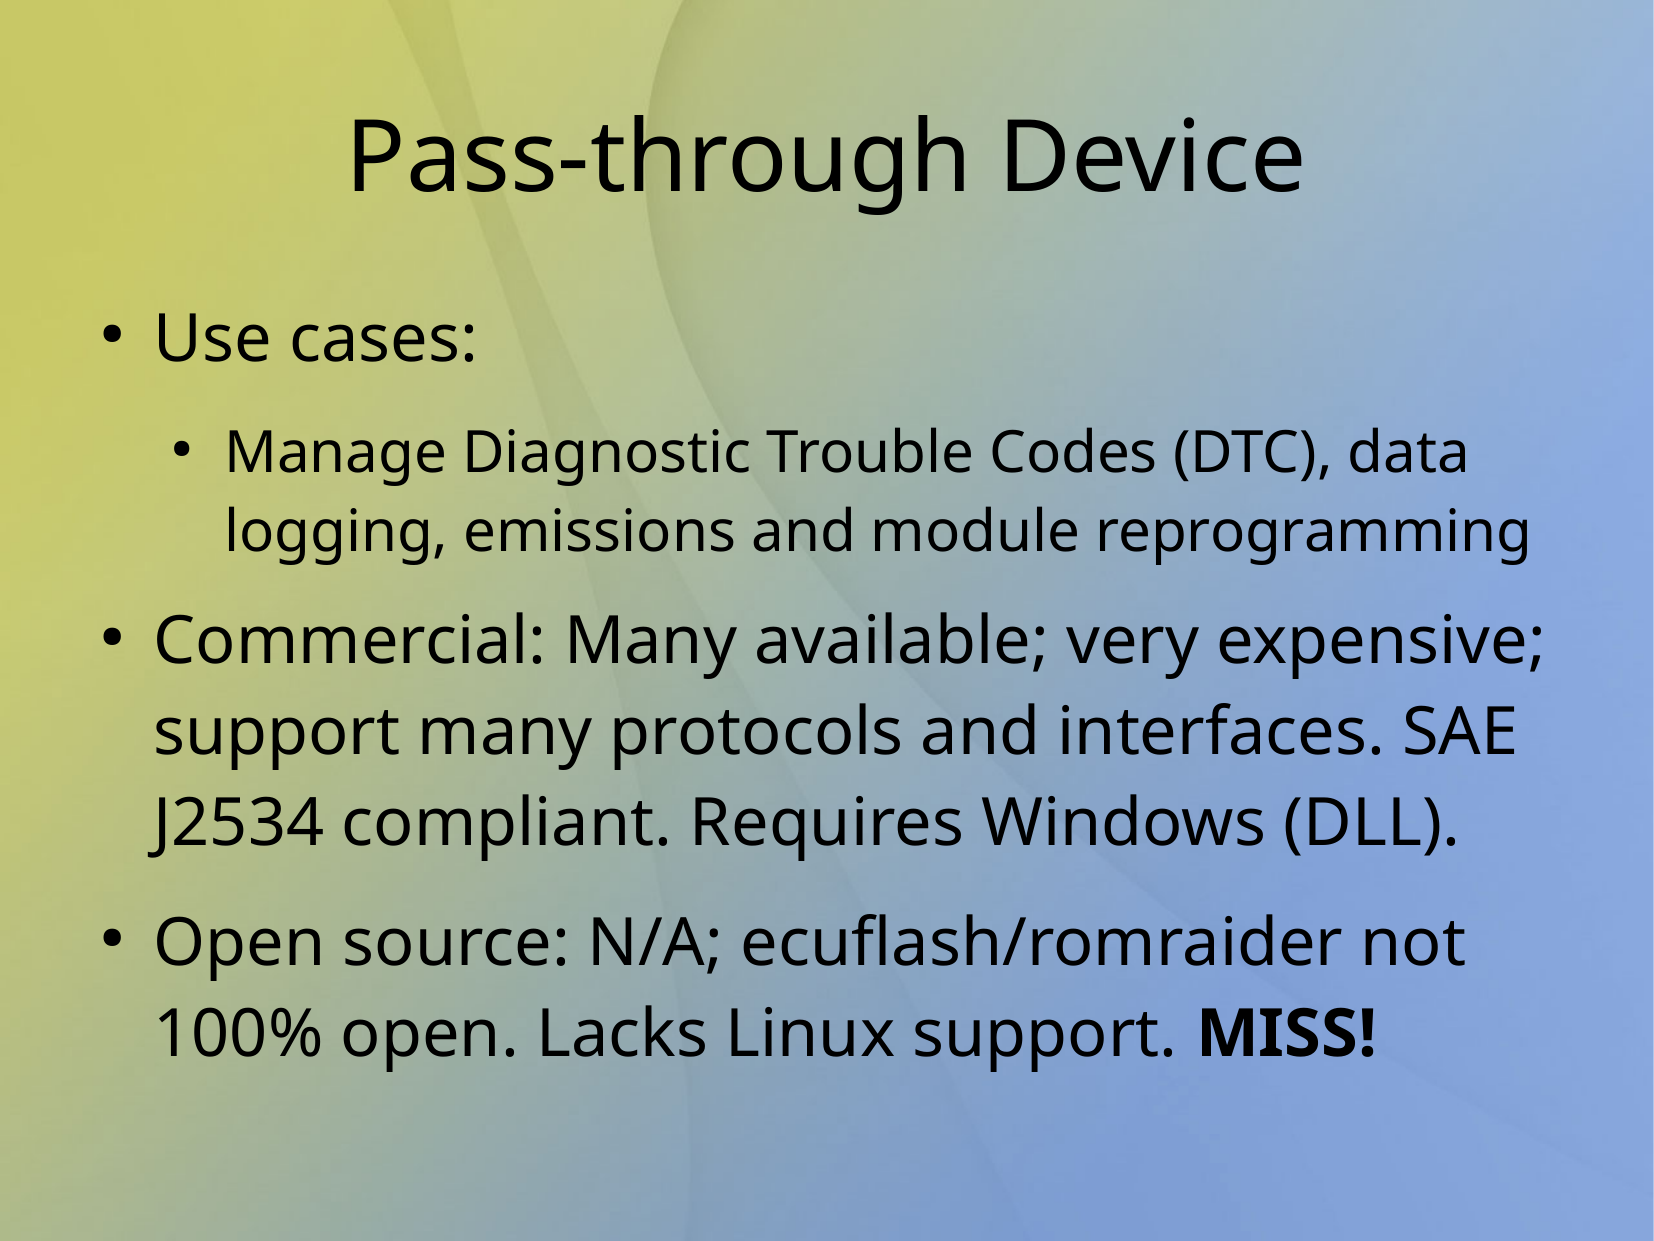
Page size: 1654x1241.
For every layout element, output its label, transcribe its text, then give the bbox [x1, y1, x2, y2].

picture [0, 0, 1654, 1241]
title Pass-through Device [82, 49, 1571, 257]
list Use cases: Manage Diagnostic Trouble Codes (DTC), data logging, emissions and module reprogramming Commercial: Many available; very expensive; support many protocols and interfaces. SAE J2534 compliant. Requires Windows (DLL). Open source: N/A; ecuflash/romraider not 100% open. Lacks Linux support. MISS! [82, 290, 1571, 1238]
